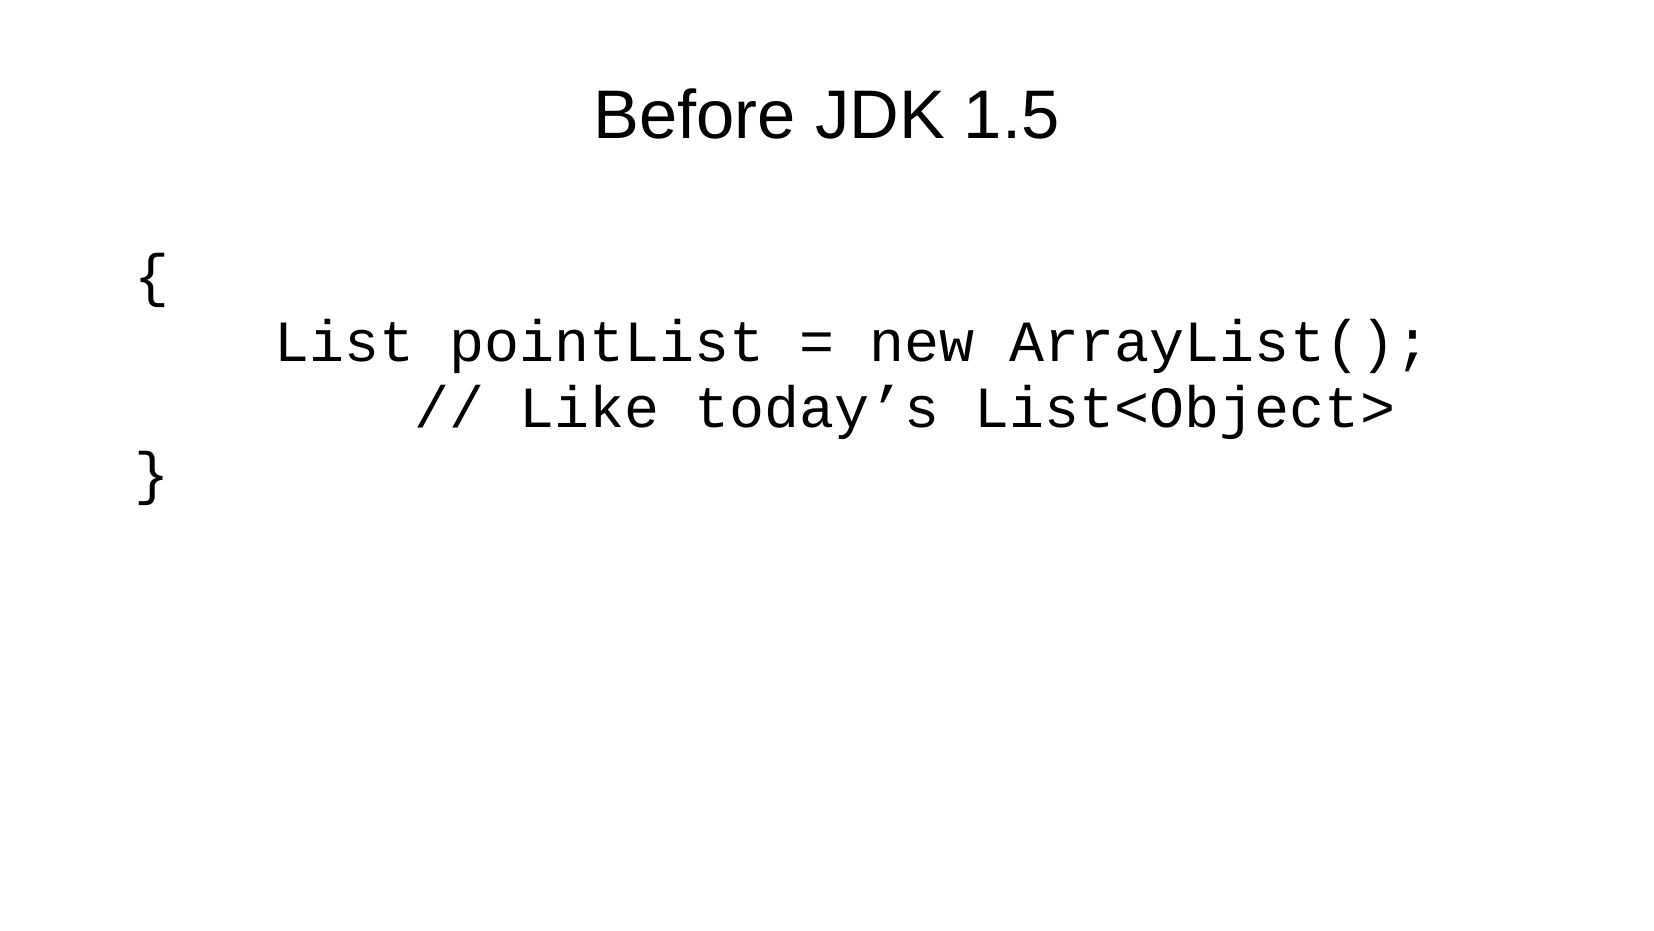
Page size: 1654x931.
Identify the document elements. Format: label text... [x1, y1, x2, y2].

title Before JDK 1.5 [82, 37, 1571, 193]
text_box { List pointList = new ArrayList(); // Like today’s List<Object> } [105, 224, 1460, 534]
